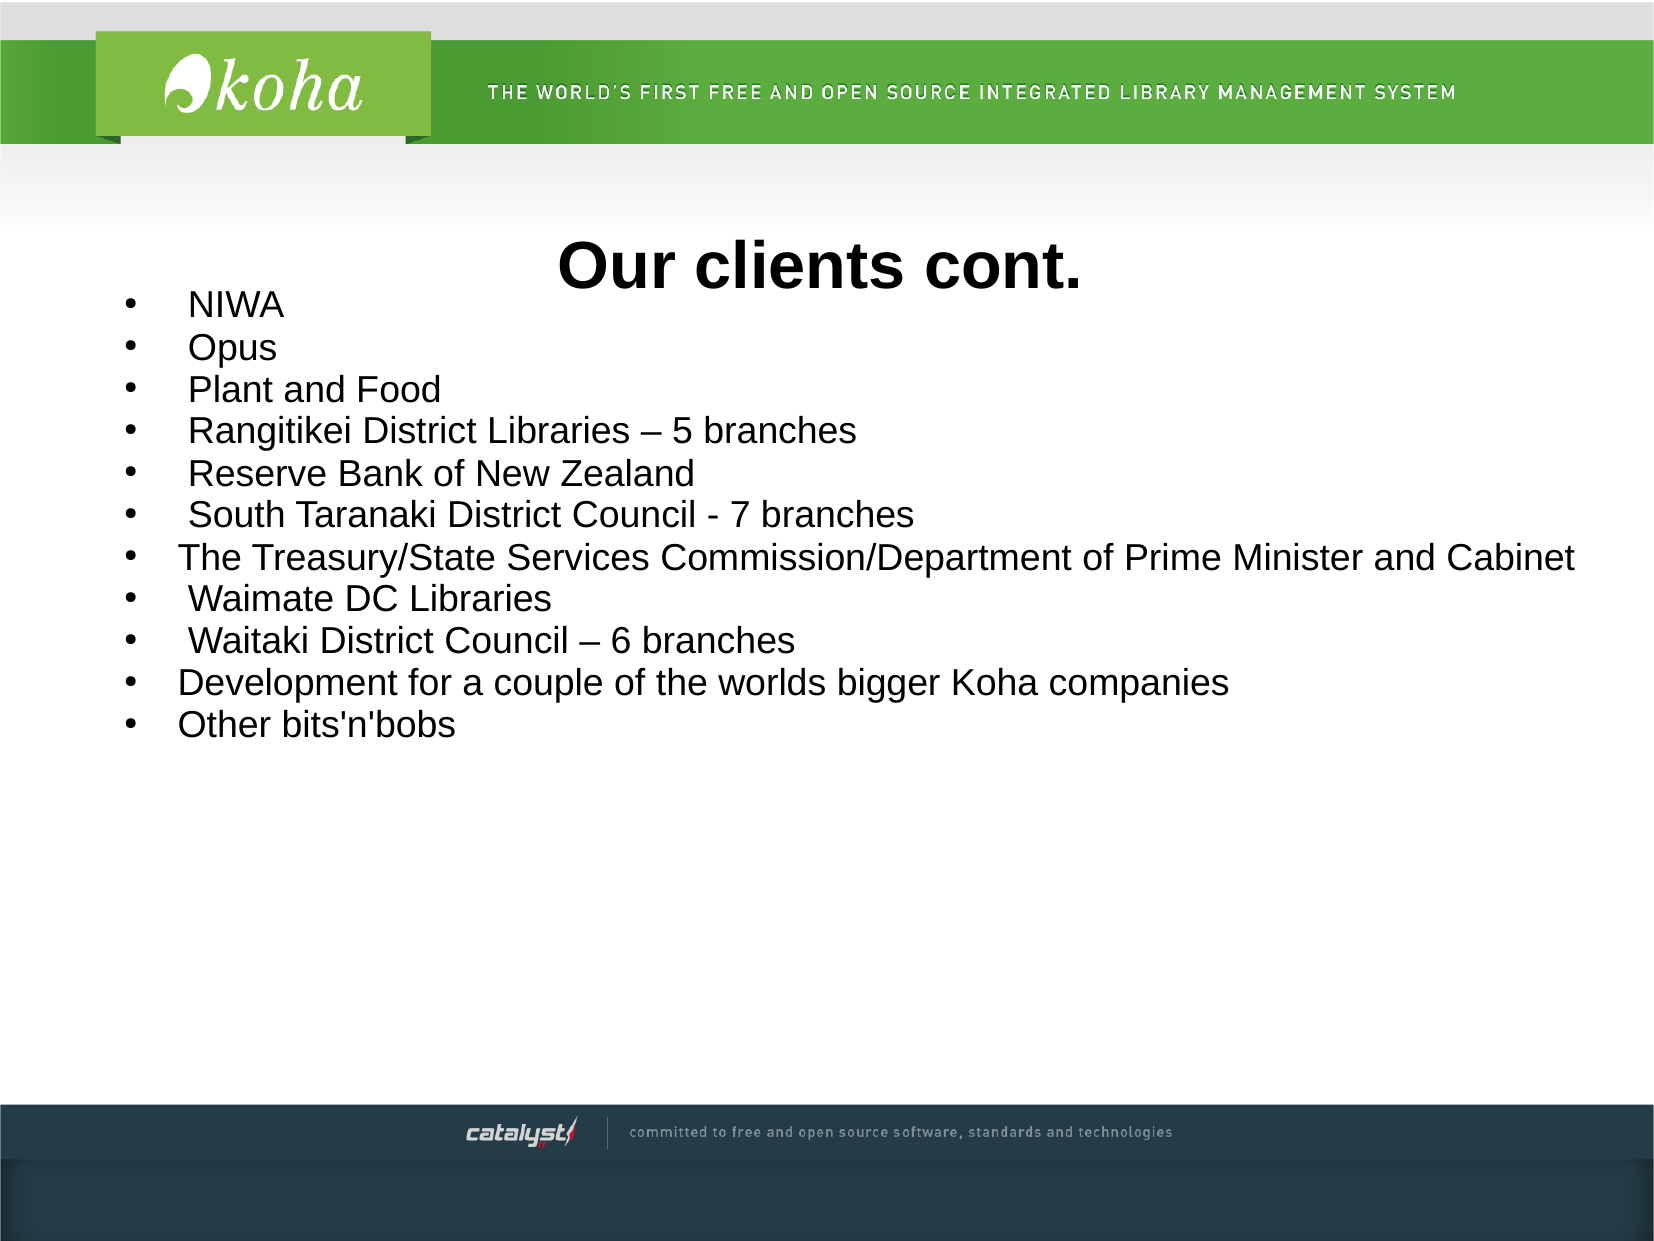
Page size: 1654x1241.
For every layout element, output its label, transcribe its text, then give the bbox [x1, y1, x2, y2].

picture [0, 2, 1654, 1241]
list [76, 413, 1565, 1218]
text_box NIWA Opus Plant and Food Rangitikei District Libraries – 5 branches Reserve Bank of New Zealand South Taranaki District Council - 7 branches The Treasury/State Services Commission/Department of Prime Minister and Cabinet Waimate DC Libraries Waitaki District Council – 6 branches Development for a couple of the worlds bigger Koha companies Other bits'n'bobs [91, 234, 1602, 1079]
title Our clients cont. [76, 184, 1565, 348]
